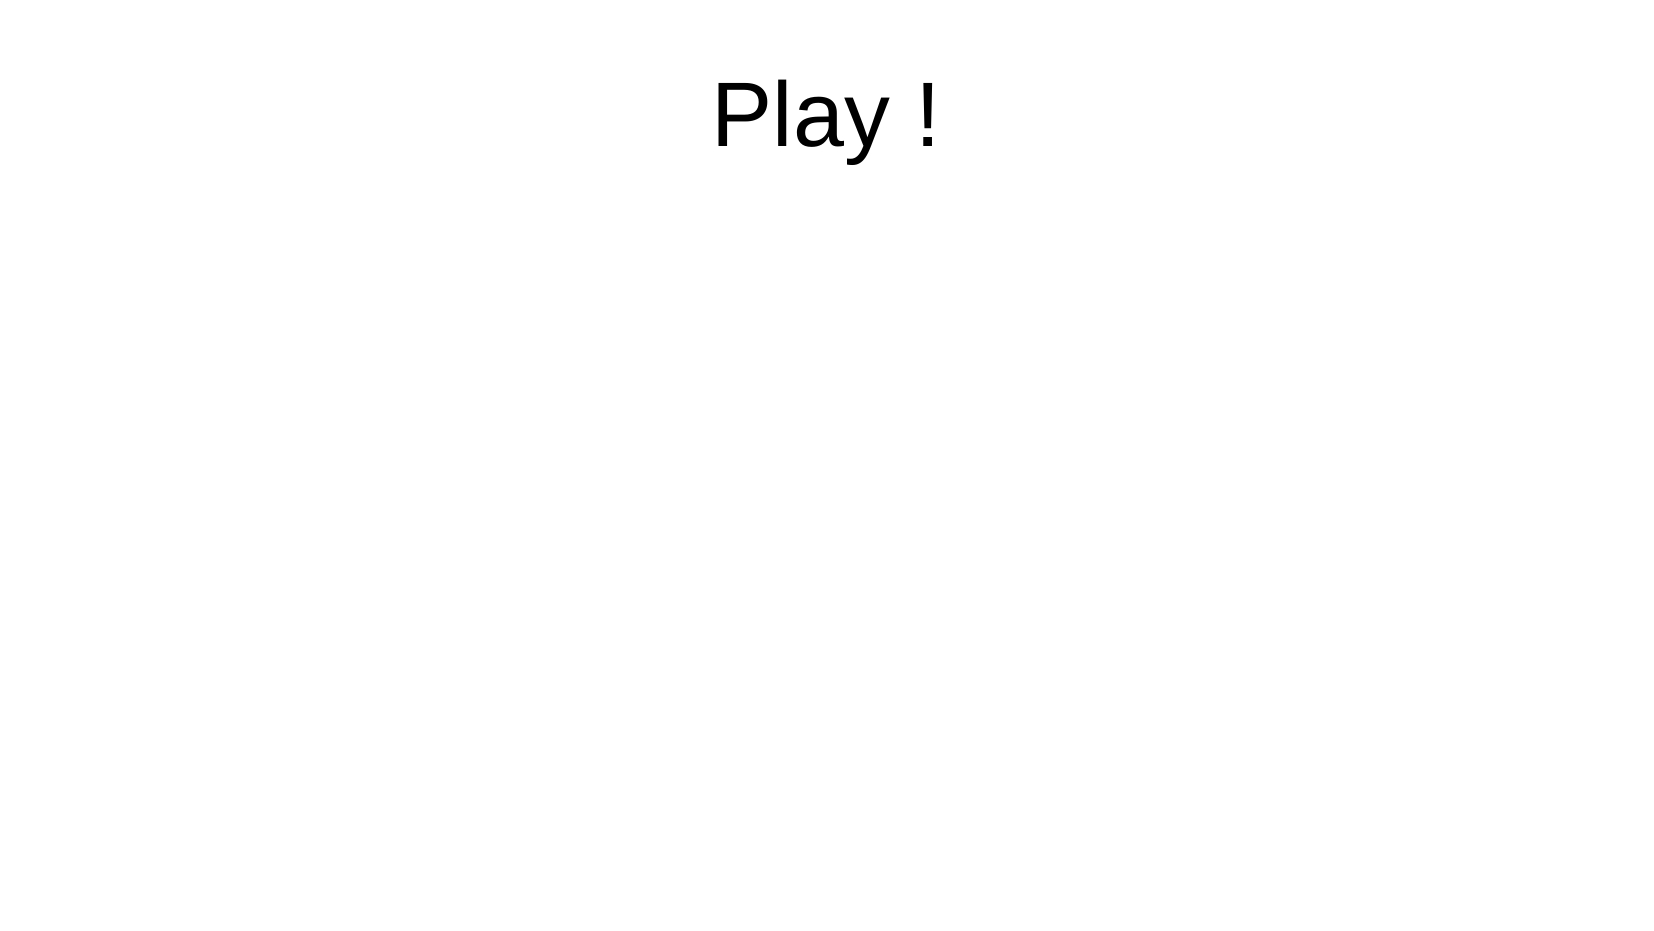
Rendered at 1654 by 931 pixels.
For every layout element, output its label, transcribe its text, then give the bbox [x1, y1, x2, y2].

title Play ! [82, 37, 1571, 193]
